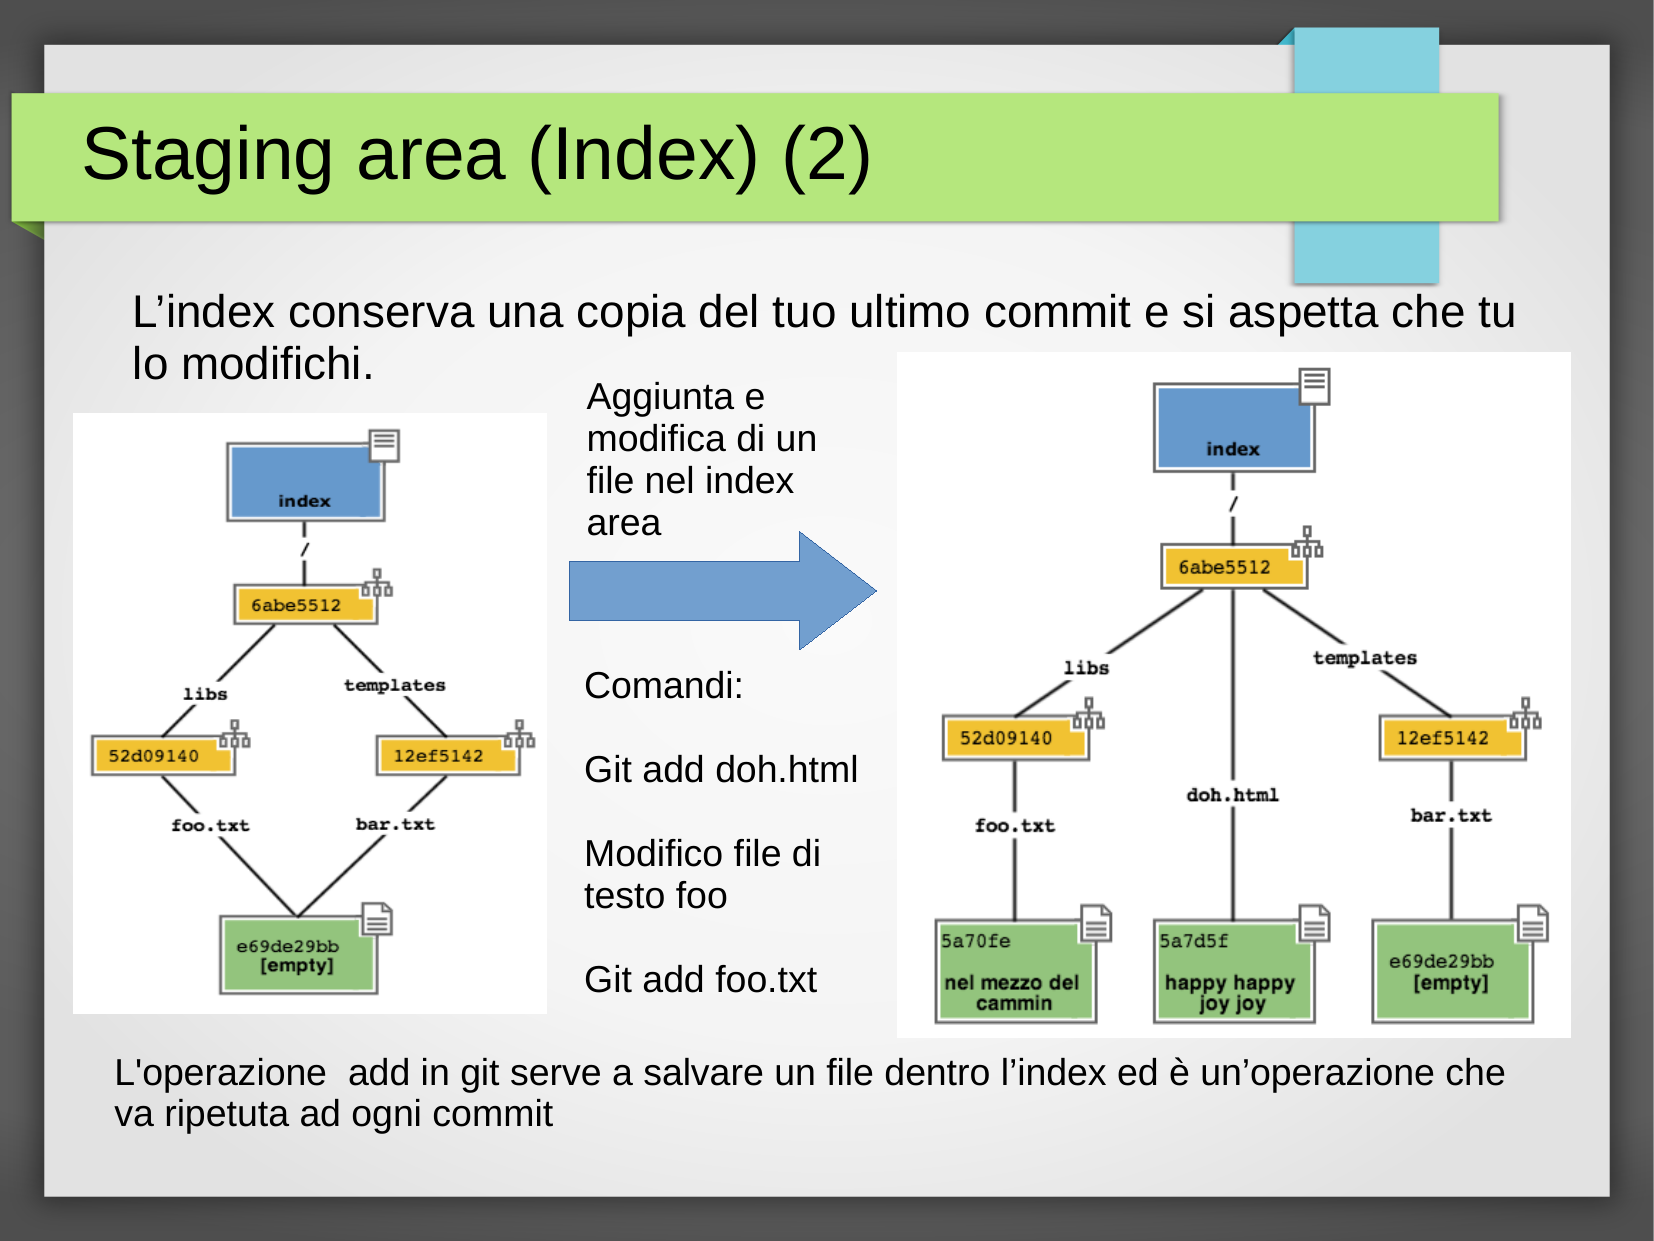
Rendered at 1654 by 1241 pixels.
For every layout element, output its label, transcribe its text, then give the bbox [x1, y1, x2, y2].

text_box Comandi: Git add doh.html Modifico file di testo foo Git add foo.txt [569, 656, 877, 1043]
text_box L’index conserva una copia del tuo ultimo commit e si aspetta che tu lo modifichi. [118, 278, 1536, 397]
text_box L'operazione add in git serve a salvare un file dentro l’index ed è un’operazione che va ripetuta ad ogni commit [99, 1043, 1529, 1143]
title Staging area (Index) (2) [81, 94, 1263, 213]
picture [0, 0, 1654, 1241]
text_box Aggiunta e modifica di un file nel index area [571, 368, 868, 552]
text_box [569, 552, 877, 650]
